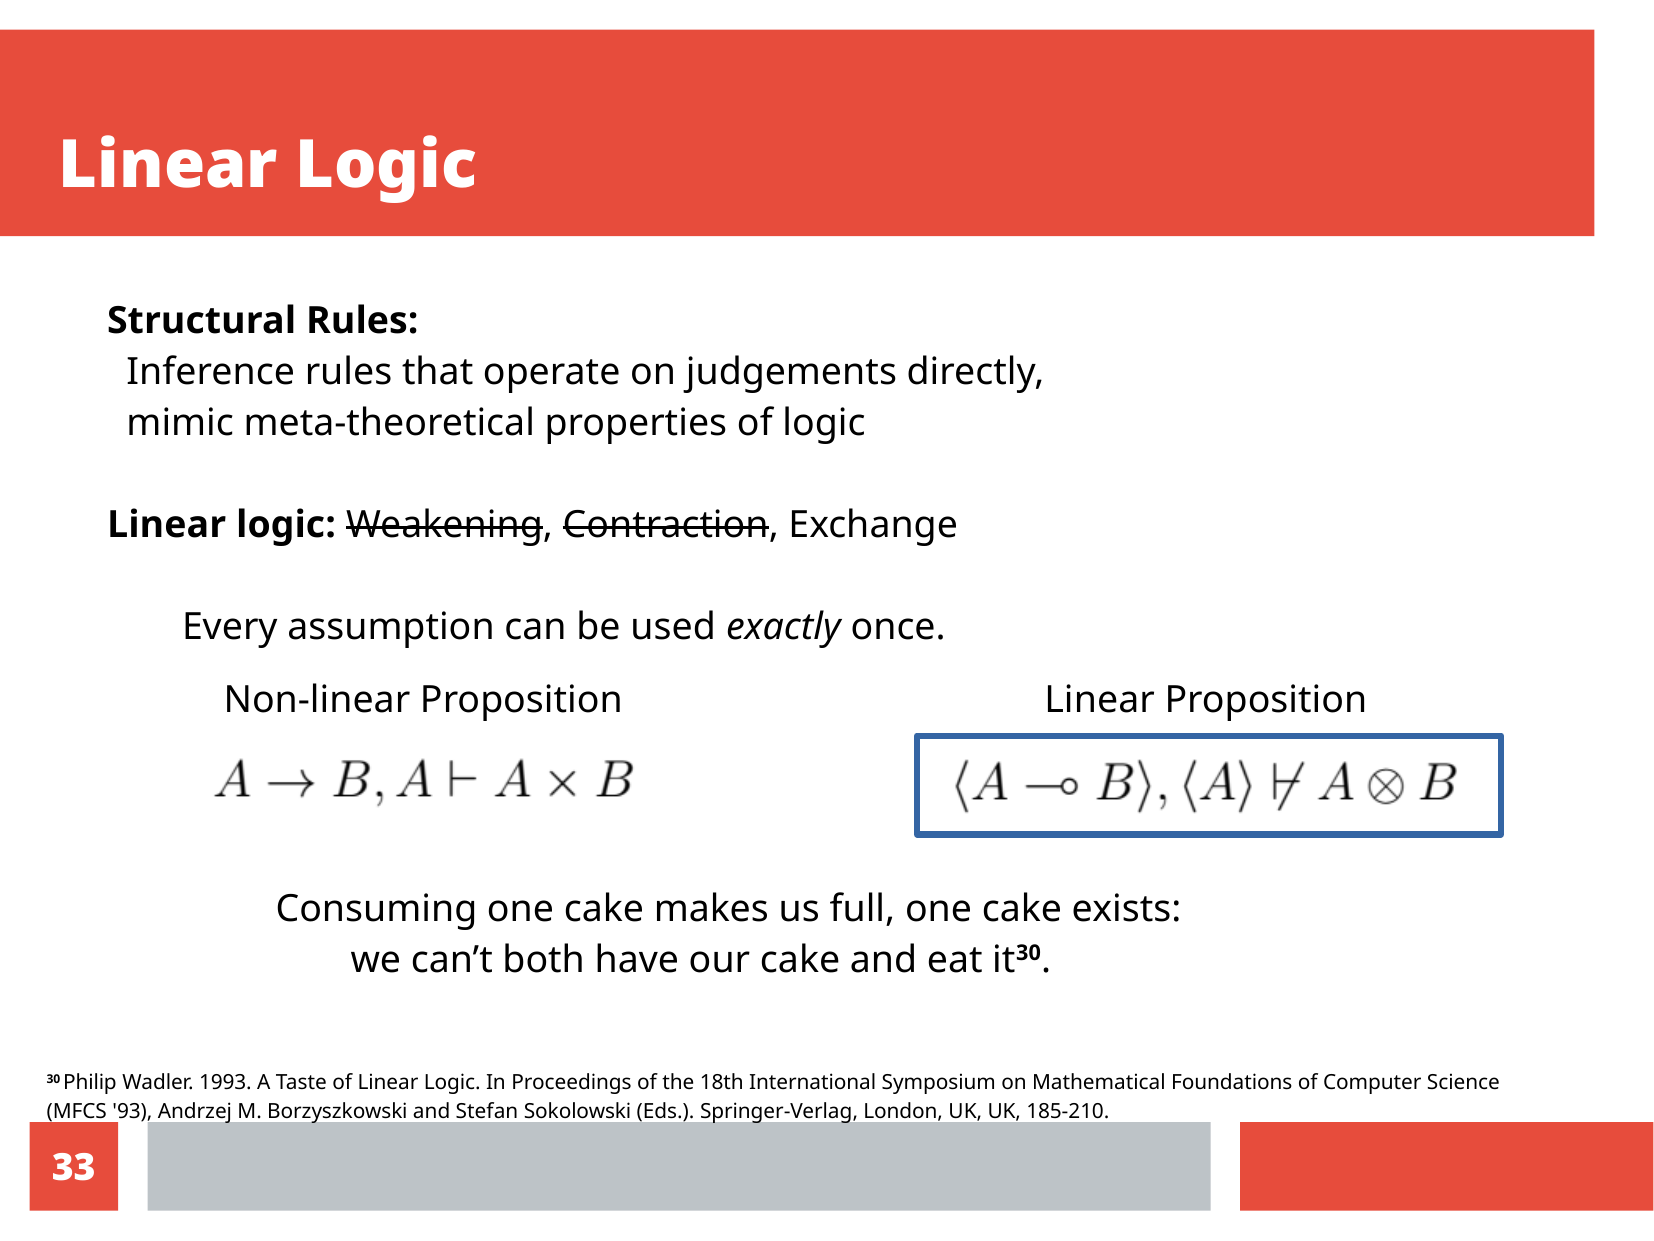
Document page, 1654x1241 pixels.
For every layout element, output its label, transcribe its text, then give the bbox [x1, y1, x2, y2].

text_box Non-linear Proposition [208, 665, 654, 724]
title Linear Logic [59, 59, 1595, 207]
text_box Structural Rules: Inference rules that operate on judgements directly, mimic meta-theoretical properties of logic Linear logic: Weakening, Contraction, Exchange Every assumption can be used exactly once. [92, 286, 1479, 650]
text_box Consuming one cake makes us full, one cake exists: we can’t both have our cake and eat it30. [260, 874, 1281, 977]
picture [204, 748, 644, 817]
text_box Linear Proposition [1029, 665, 1397, 724]
text_box 30 Philip Wadler. 1993. A Taste of Linear Logic. In Proceedings of the 18th International Symposium on Mathematical Foundations of Computer Science (MFCS '93), Andrzej M. Borzyszkowski and Stefan Sokolowski (Eds.). Springer-Verlag, London, UK, UK, 185-210. [31, 1060, 1628, 1124]
picture [945, 749, 1468, 825]
